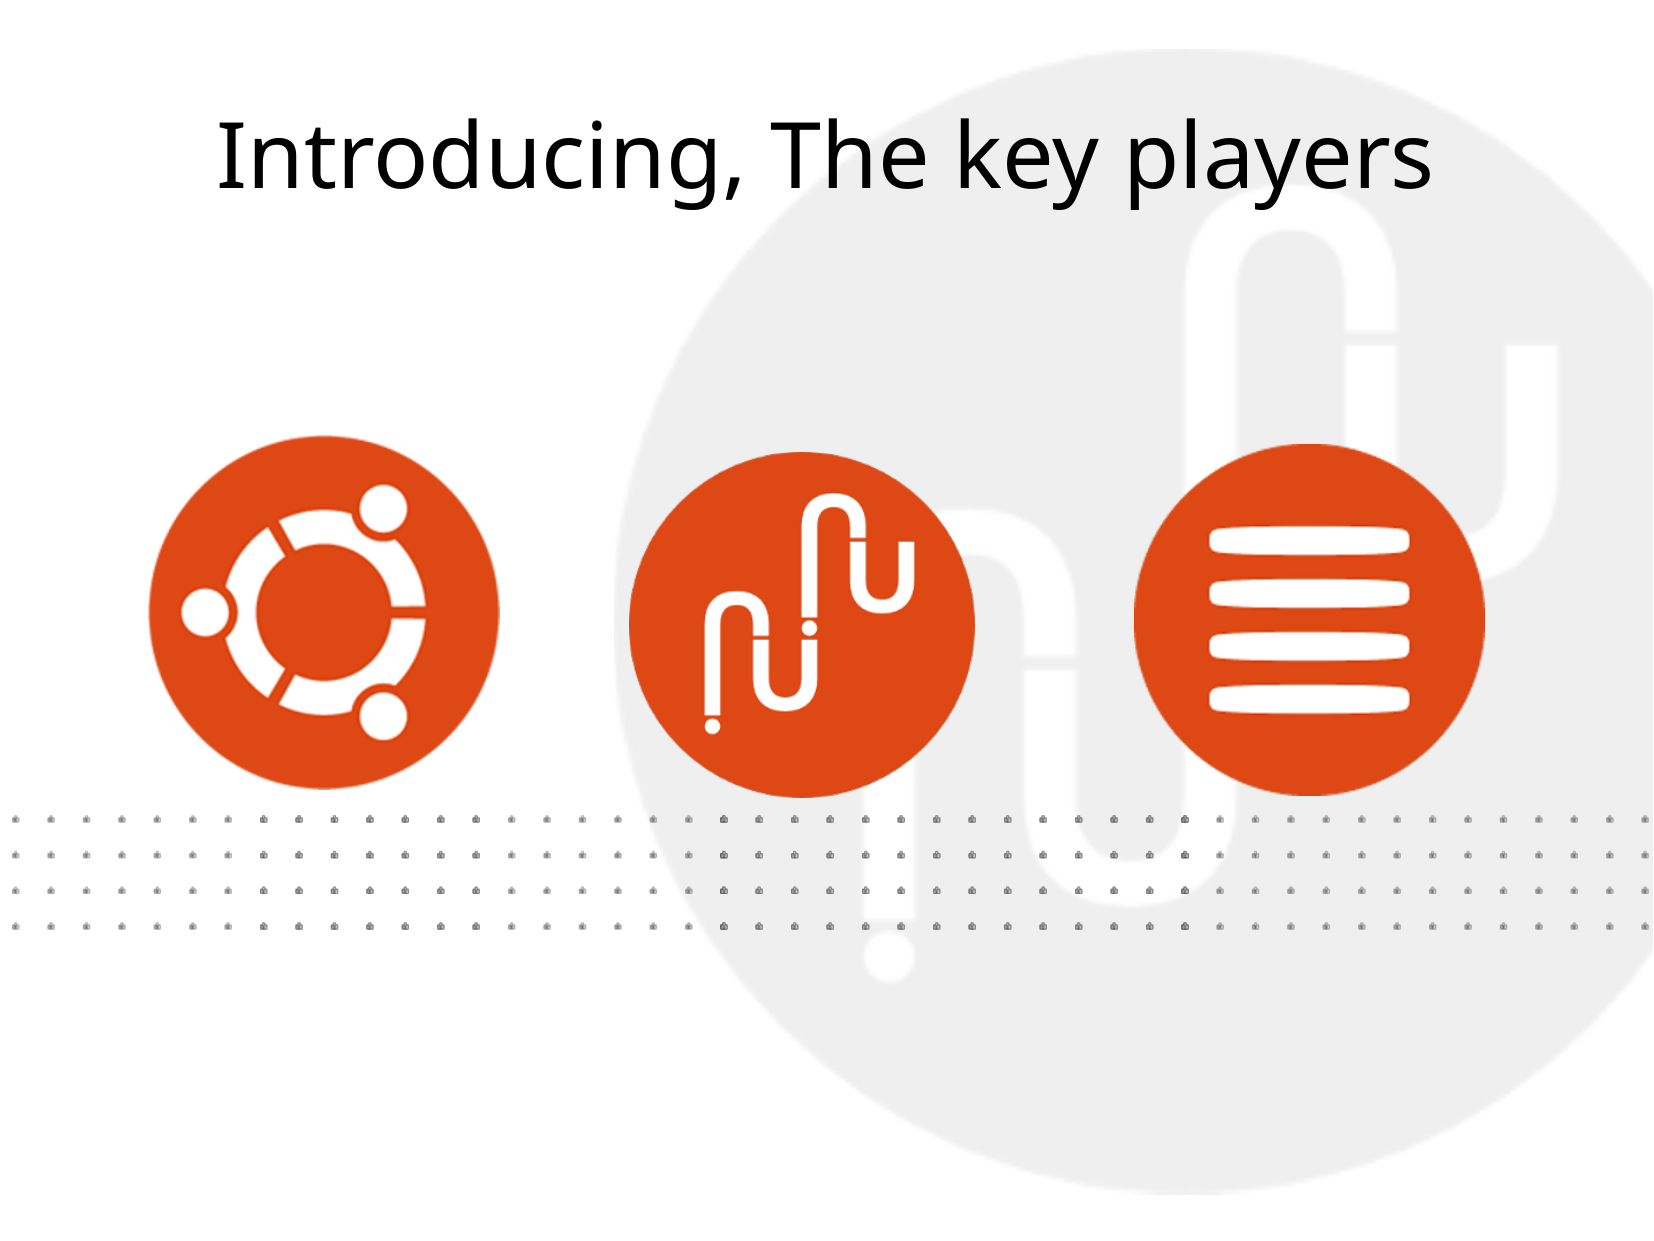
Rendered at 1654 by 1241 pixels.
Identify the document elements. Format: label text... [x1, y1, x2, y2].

picture [148, 435, 500, 790]
title Introducing, The key players [82, 49, 1571, 257]
picture [11, 49, 1654, 1195]
